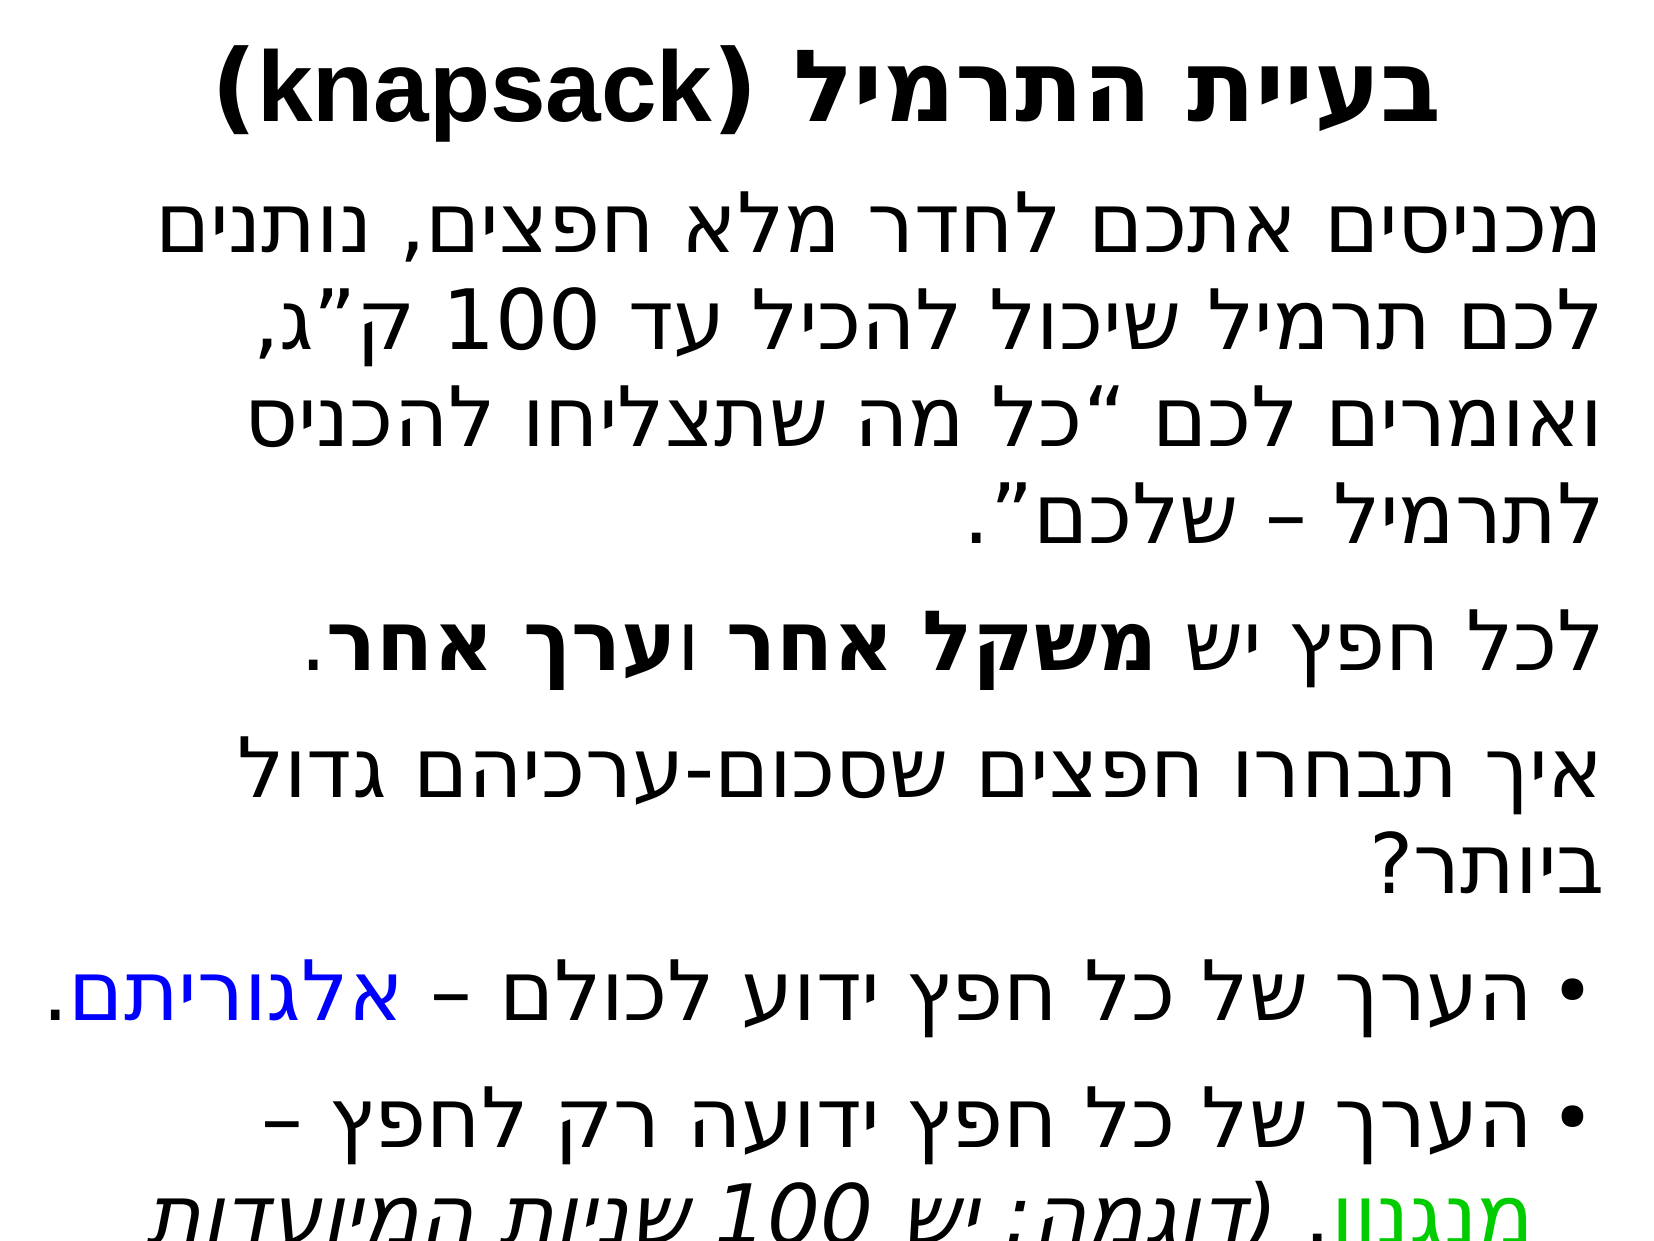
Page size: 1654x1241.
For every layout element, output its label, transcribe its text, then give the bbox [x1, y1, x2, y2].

title בעיית התרמיל (knapsack) [0, 0, 1654, 176]
list מכניסים אתכם לחדר מלא חפצים, נותנים לכם תרמיל שיכול להכיל עד 100 ק”ג, ואומרים לכם “כל מה שתצליחו להכניס לתרמיל – שלכם”. לכל חפץ יש משקל אחר וערך אחר. איך תבחרו חפצים שסכום-ערכיהם גדול ביותר? הערך של כל חפץ ידוע לכולם – אלגוריתם. הערך של כל חפץ ידועה רק לחפץ – מנגנון. (דוגמה: יש 100 שניות המיועדות לפרסומות. לכל מפרסם יש פרסומת עם אורך אחר וערך אחר. איך לבחור איזה פרסומות לשים?) [34, 176, 1606, 1216]
